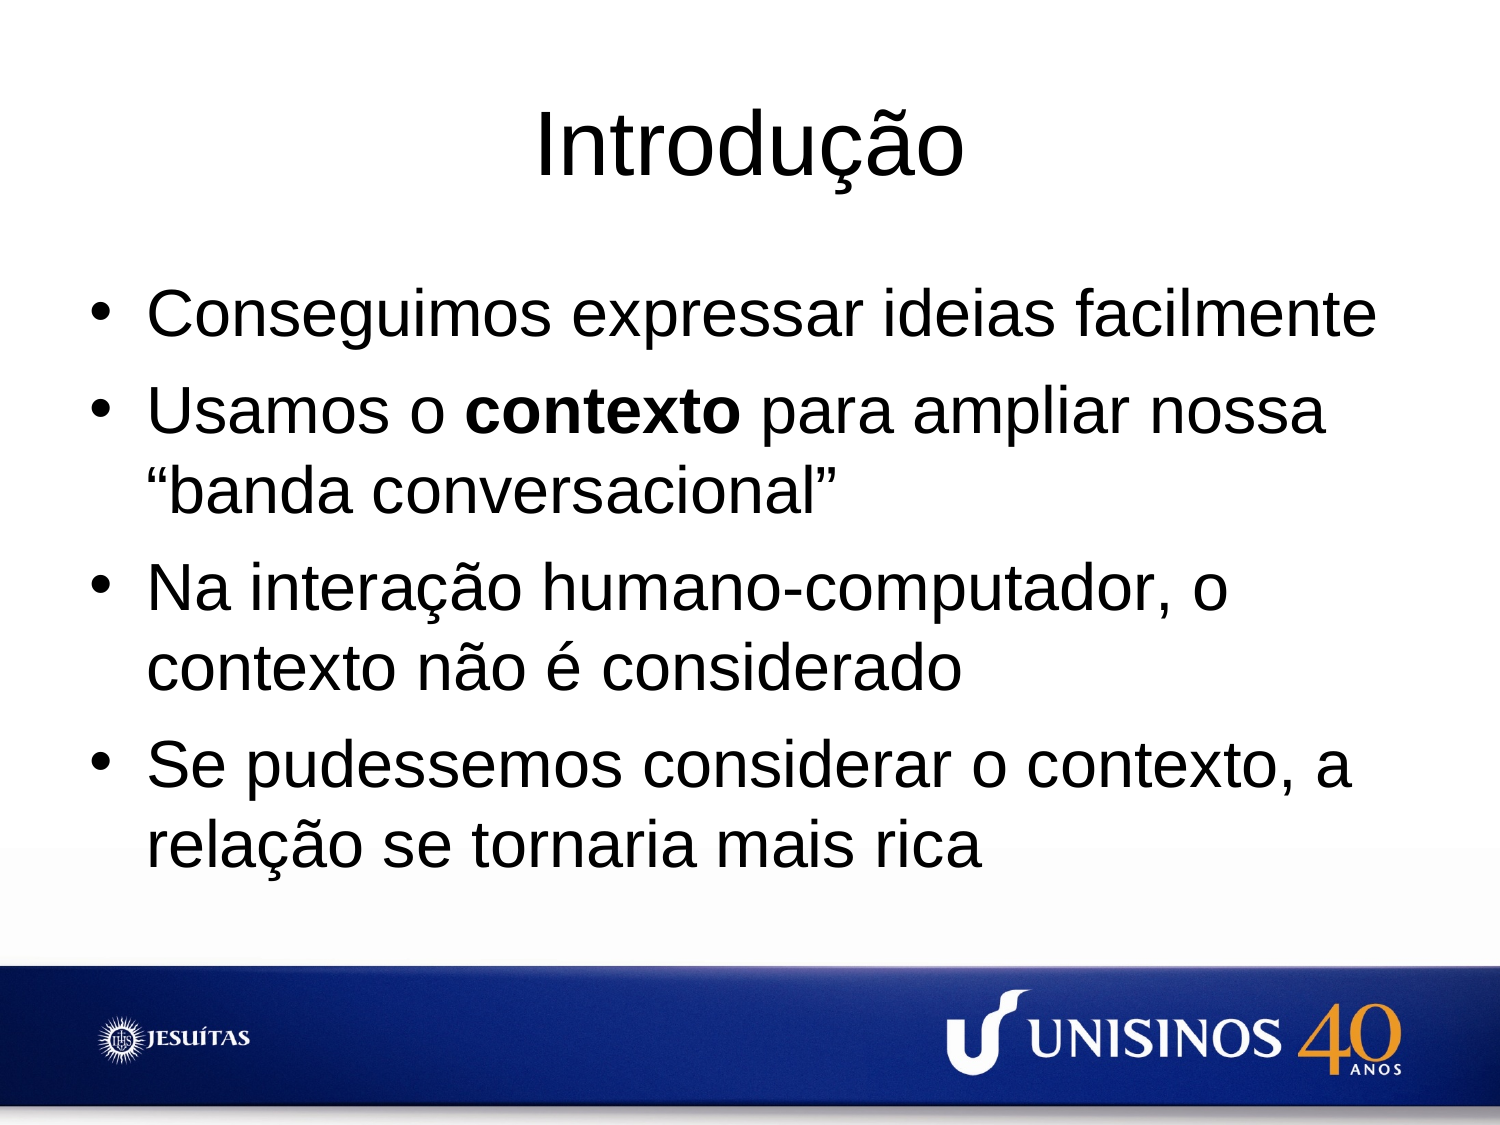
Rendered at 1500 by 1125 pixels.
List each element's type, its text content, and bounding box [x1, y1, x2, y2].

picture [0, 848, 1500, 1125]
list Conseguimos expressar ideias facilmente Usamos o contexto para ampliar nossa “banda conversacional” Na interação humano-computador, o contexto não é considerado Se pudessemos considerar o contexto, a relação se tornaria mais rica [75, 262, 1426, 1006]
title Introdução [75, 45, 1426, 233]
